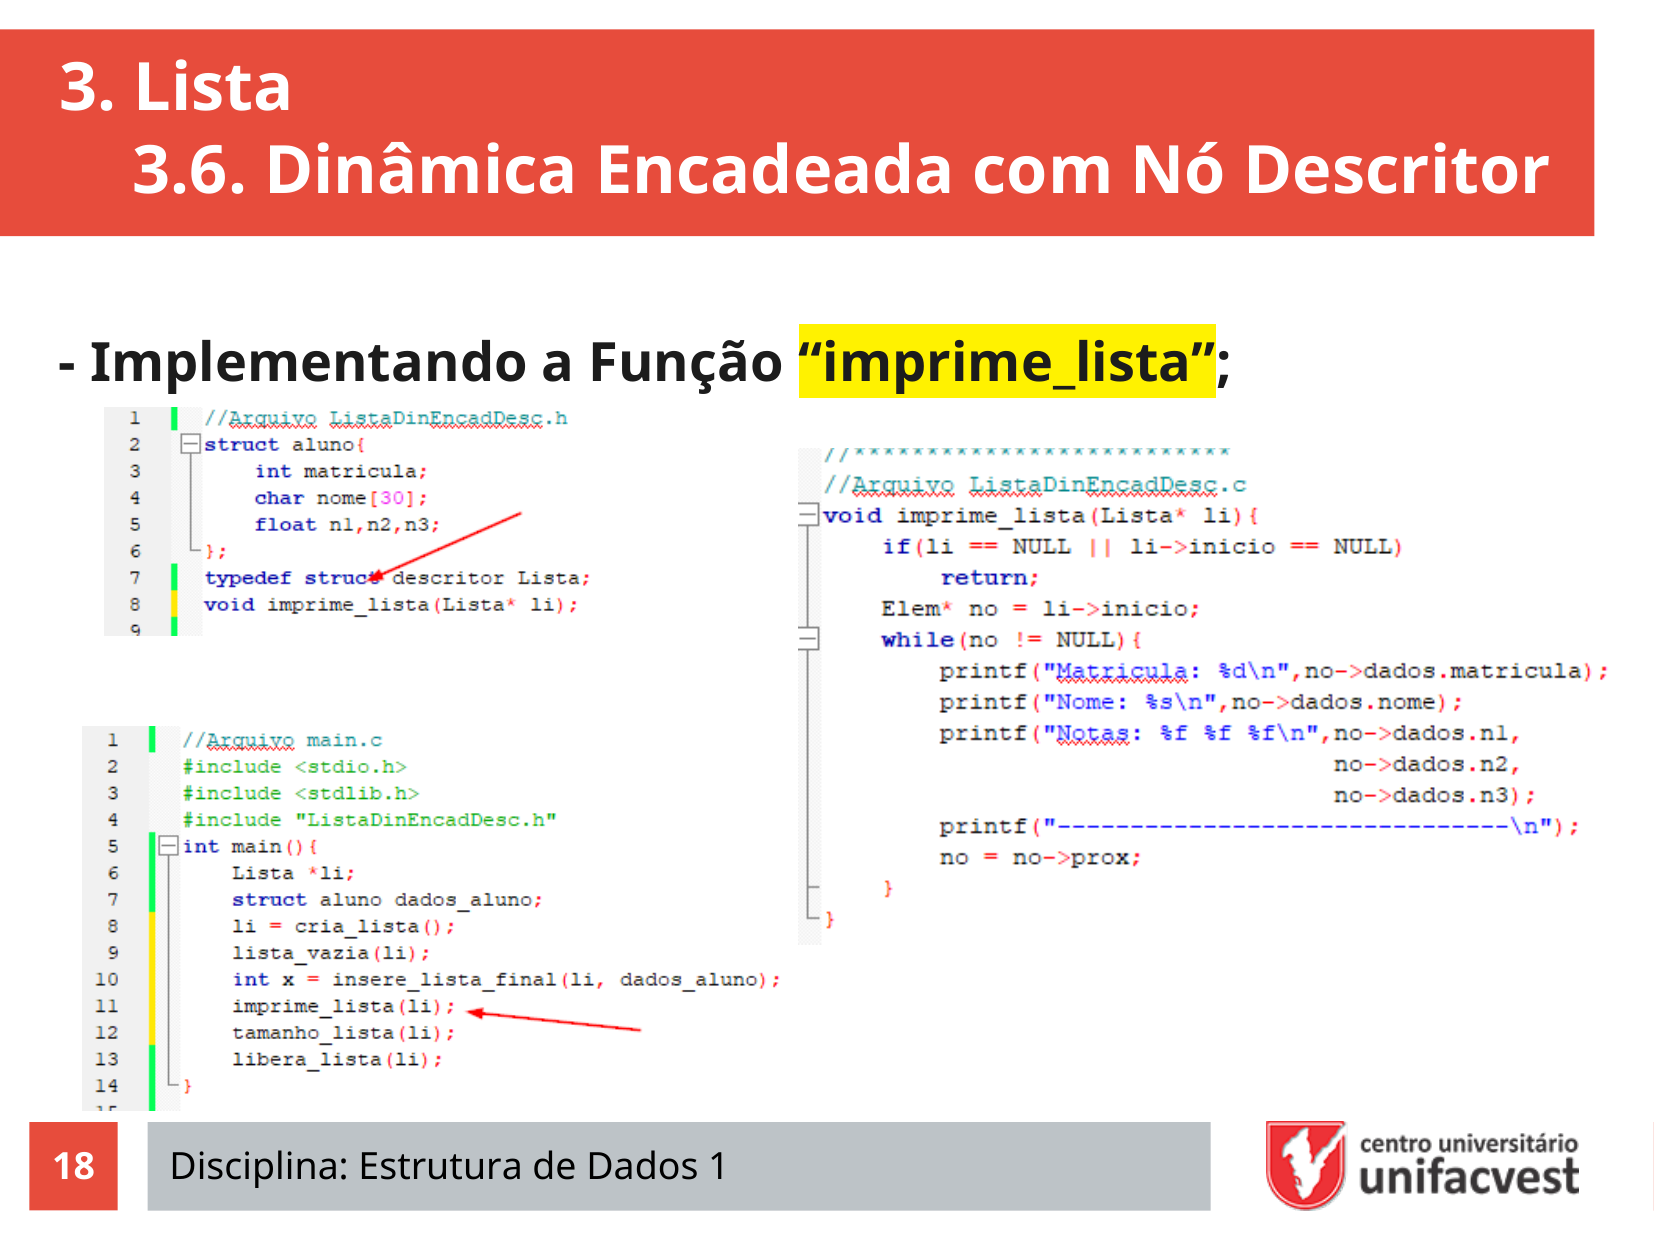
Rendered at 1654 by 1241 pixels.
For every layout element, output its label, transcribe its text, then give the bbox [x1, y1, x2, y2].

list - Implementando a Função “imprime_lista”; [59, 324, 1566, 1093]
title 3. Lista 3.6. Dinâmica Encadeada com Nó Descritor [59, 59, 1595, 207]
picture [104, 407, 615, 636]
text_box Disciplina: Estrutura de Dados 1 [154, 1132, 1205, 1196]
picture [82, 726, 783, 1111]
picture [798, 448, 1630, 945]
text_box [1238, 1120, 1654, 1212]
picture [1266, 1121, 1579, 1211]
